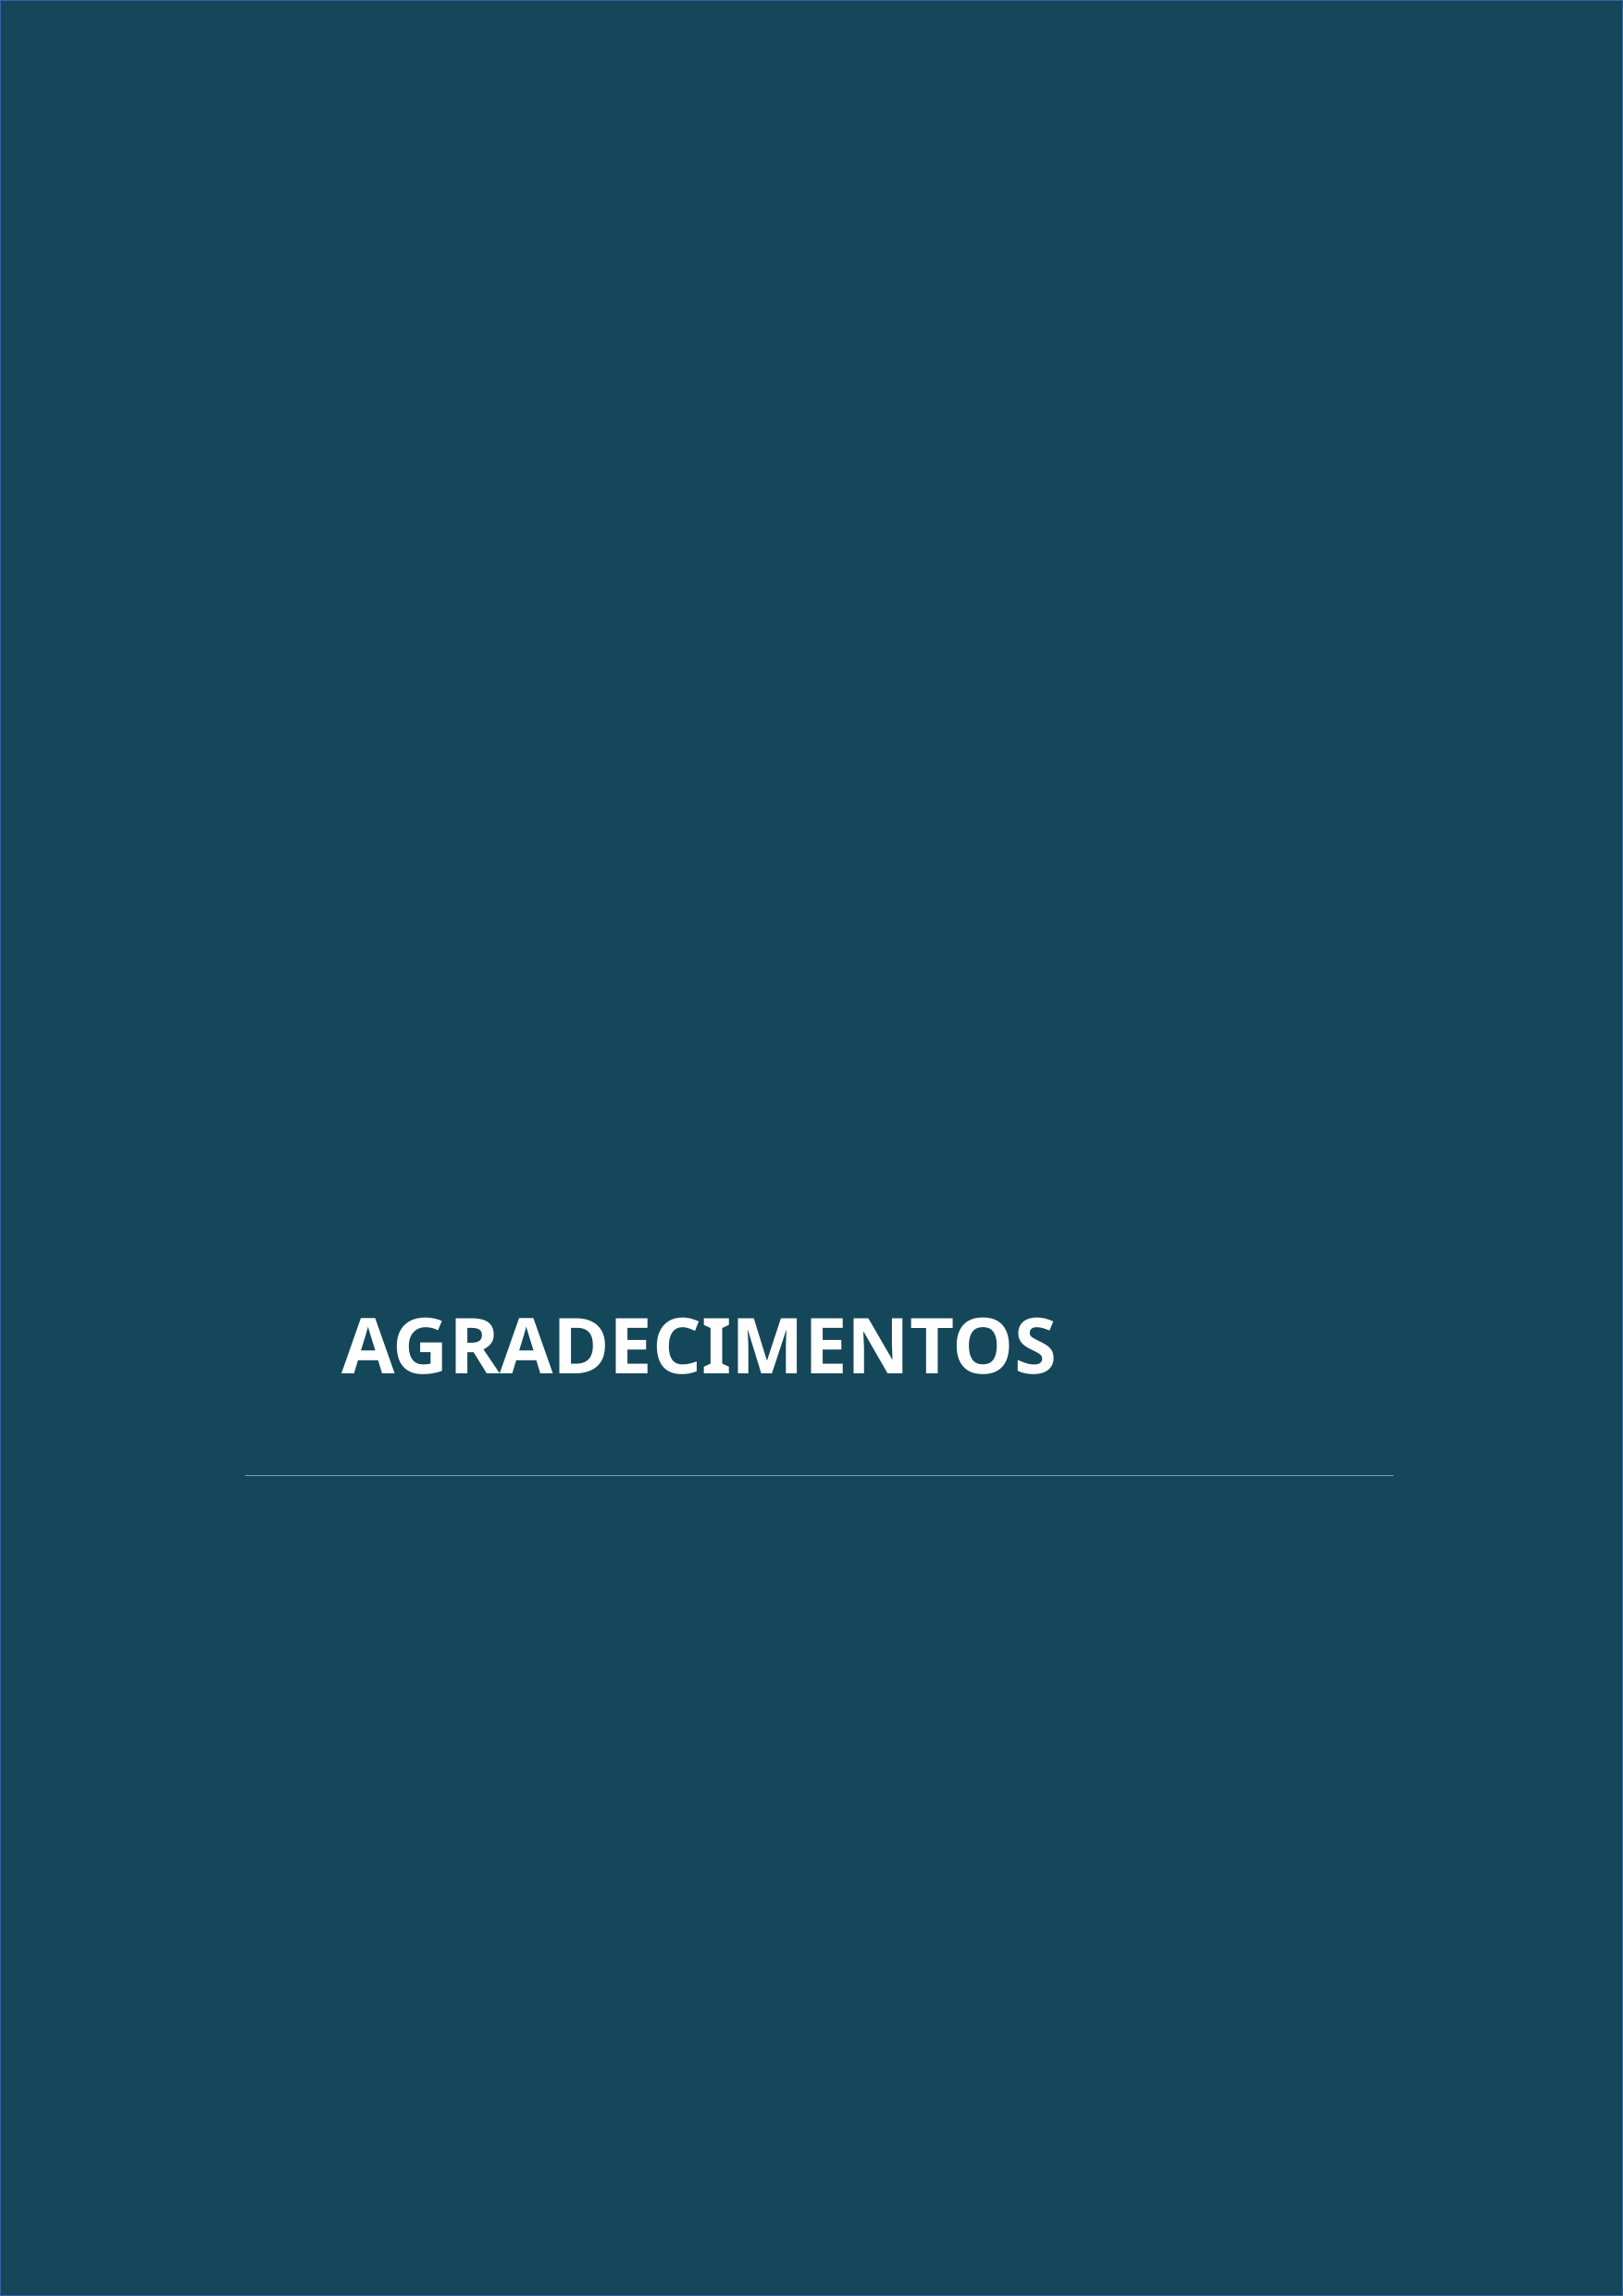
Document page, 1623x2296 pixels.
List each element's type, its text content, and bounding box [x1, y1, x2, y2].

text_box AGRADECIMENTOS [328, 1284, 1558, 1558]
text_box [0, 0, 1623, 2296]
